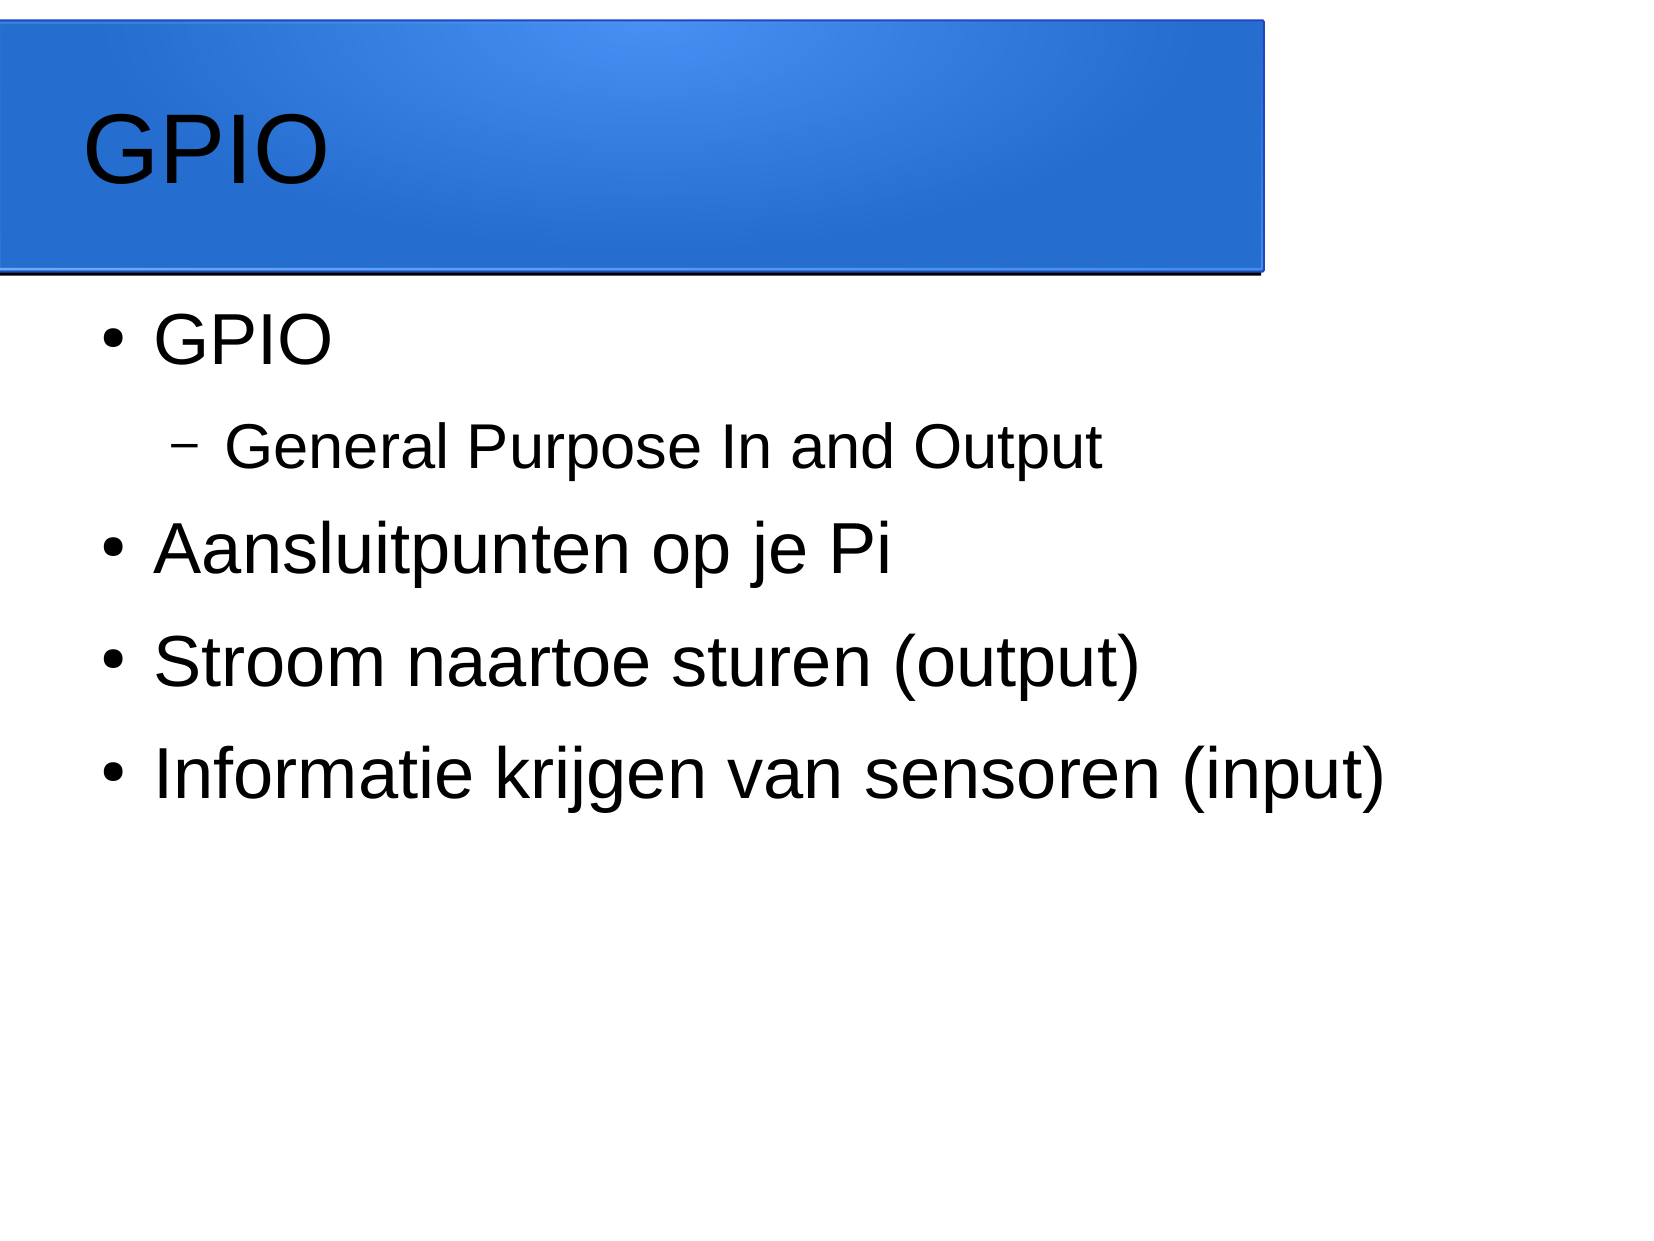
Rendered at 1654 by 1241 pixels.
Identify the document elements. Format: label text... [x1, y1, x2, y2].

title GPIO [82, 47, 1235, 252]
list GPIO General Purpose In and Output Aansluitpunten op je Pi Stroom naartoe sturen (output) Informatie krijgen van sensoren (input) [82, 299, 1571, 1019]
